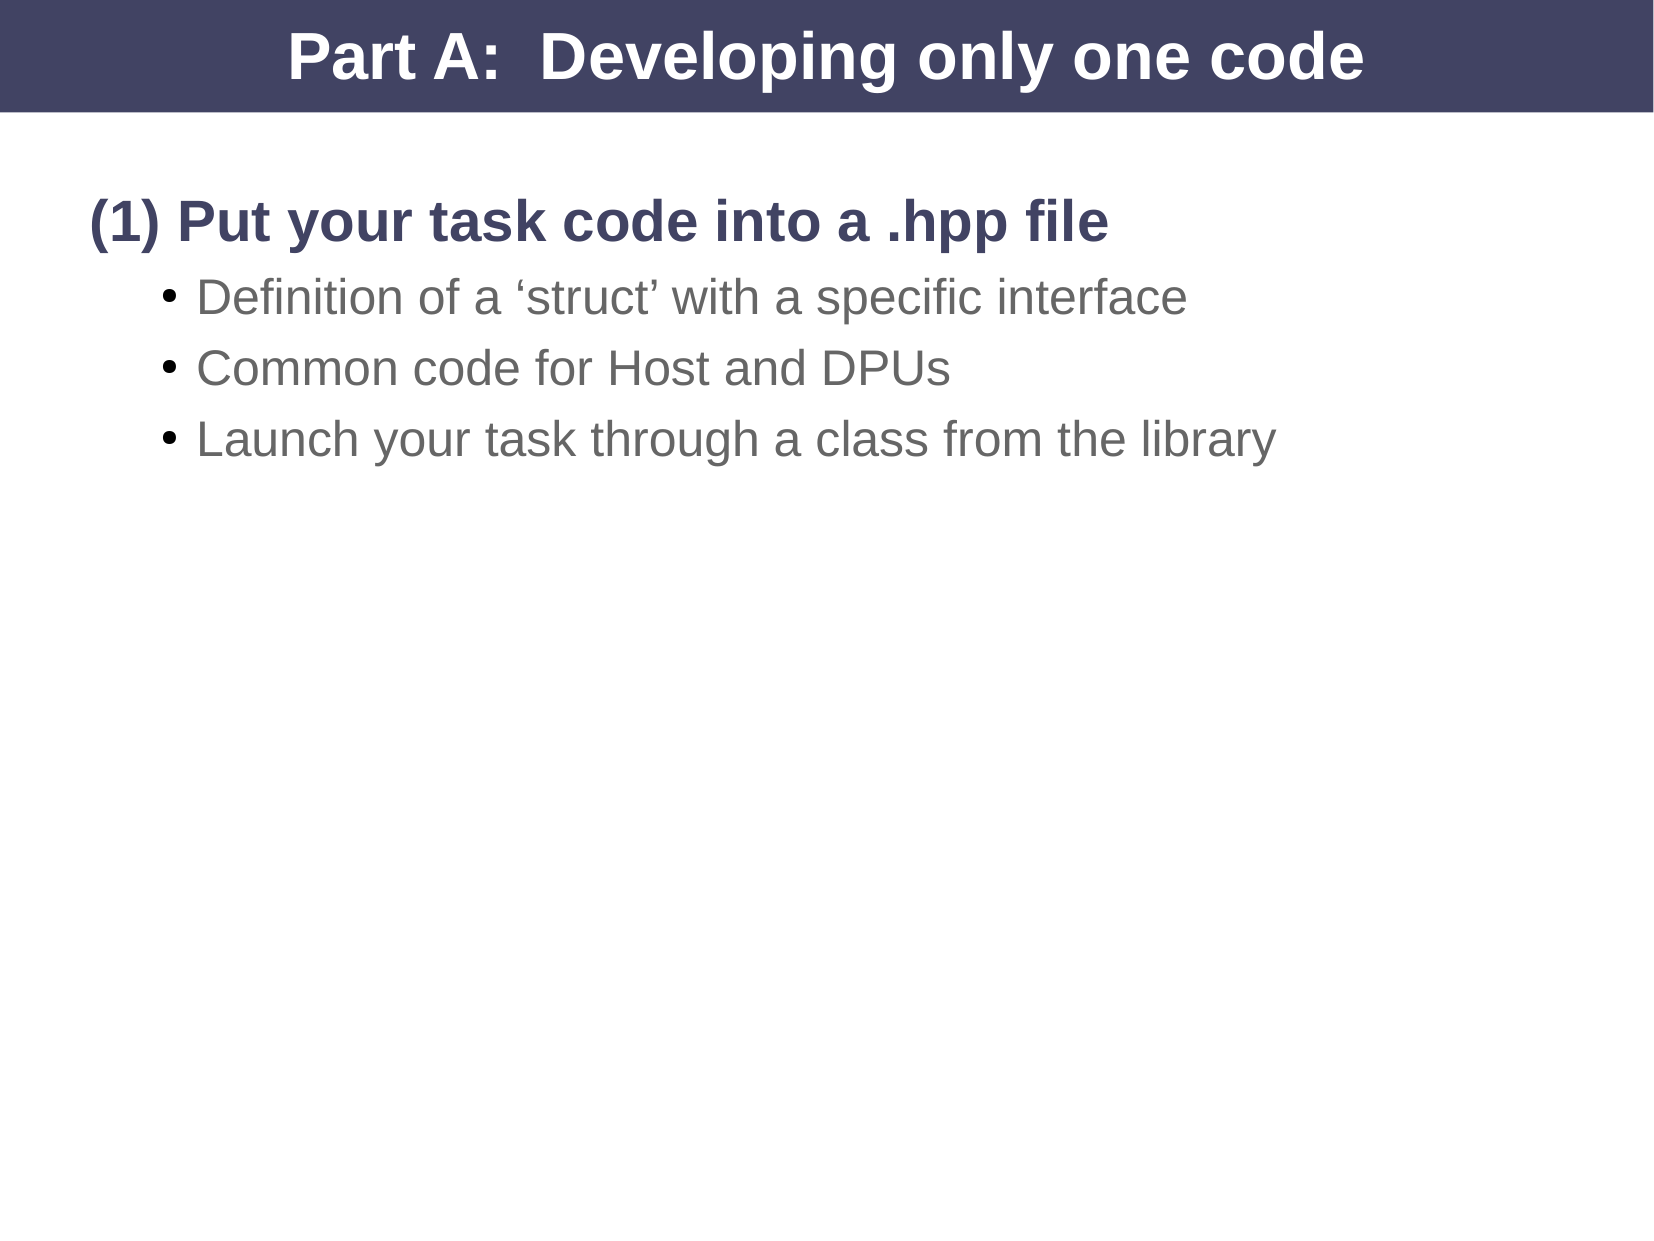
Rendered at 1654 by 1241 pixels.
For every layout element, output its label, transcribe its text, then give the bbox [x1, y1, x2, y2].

text_box Part A: Developing only one code [0, 0, 1654, 113]
text_box (1) Put your task code into a .hpp file Definition of a ‘struct’ with a specific interface Common code for Host and DPUs Launch your task through a class from the library [75, 181, 1619, 747]
